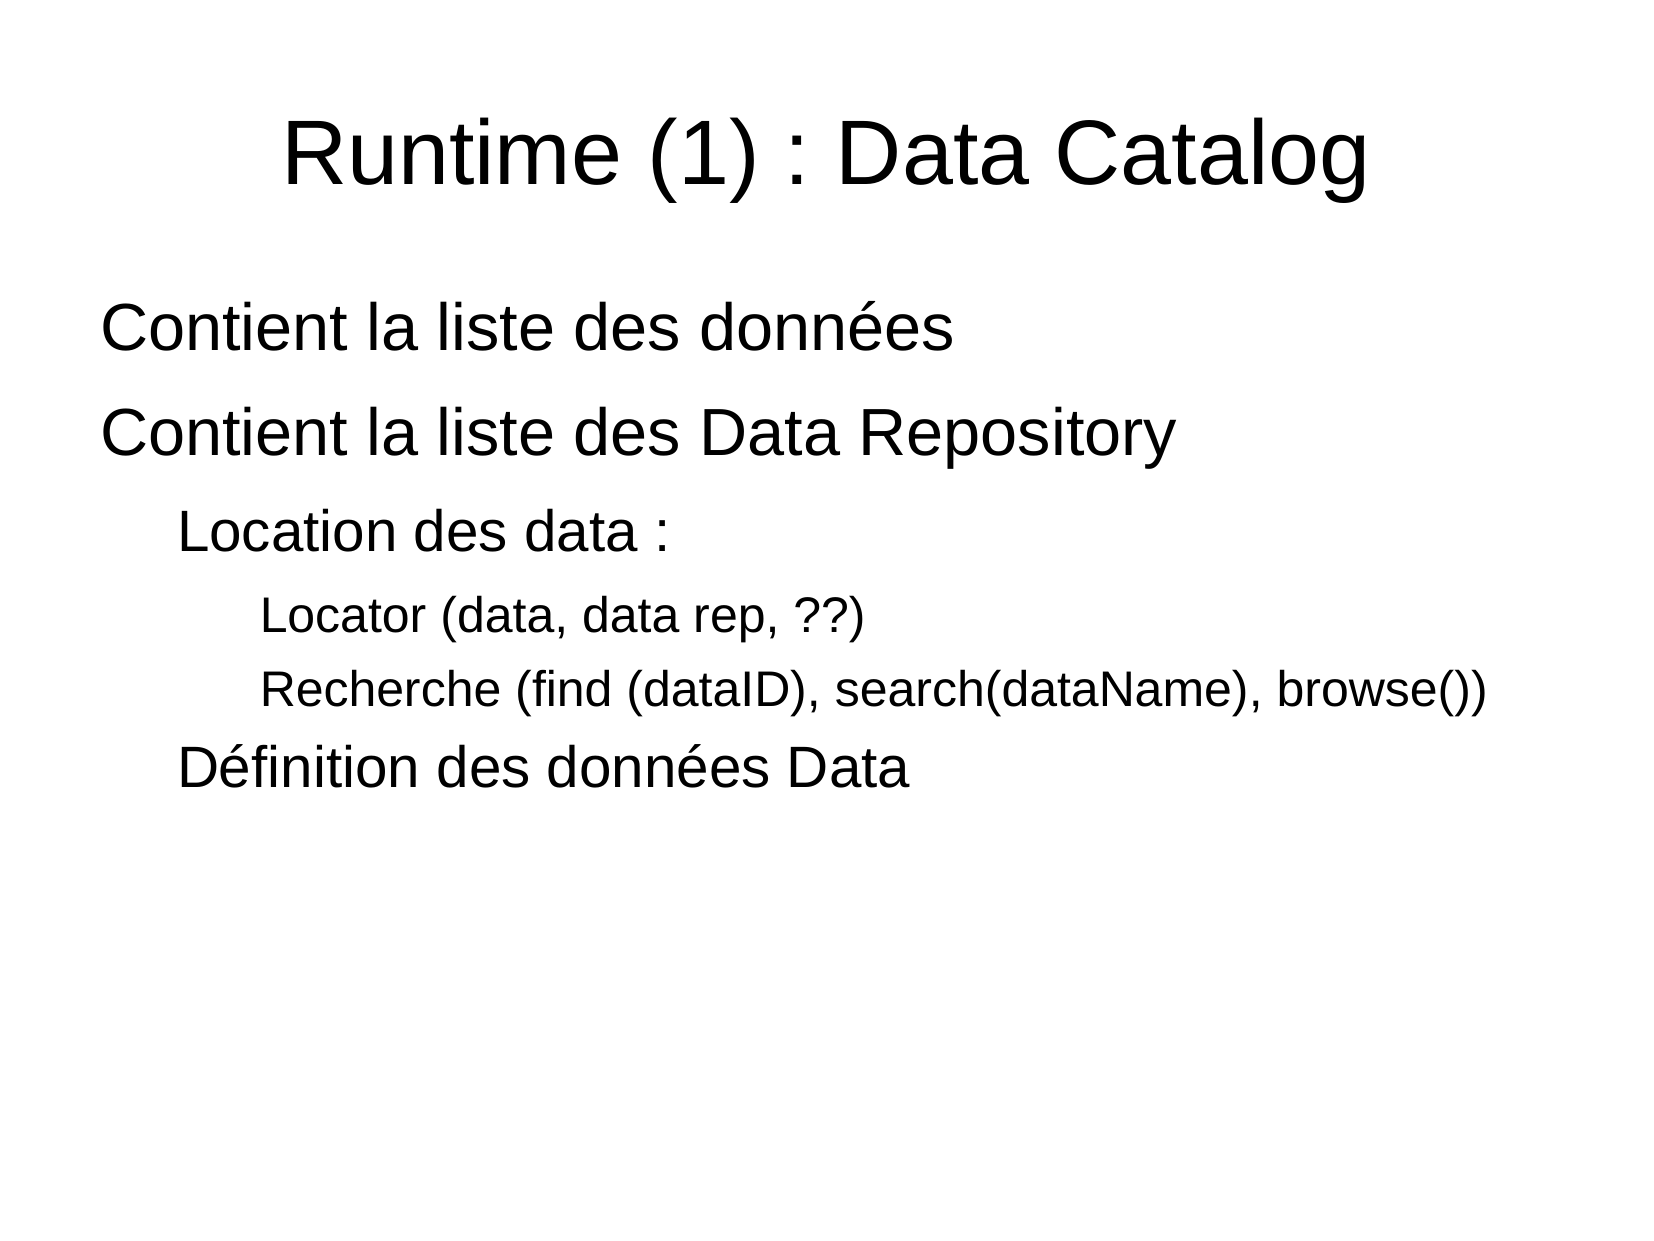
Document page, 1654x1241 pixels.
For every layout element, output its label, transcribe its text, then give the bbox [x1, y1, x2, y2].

list Contient la liste des données Contient la liste des Data Repository Location des data : Locator (data, data rep, ??) Recherche (find (dataID), search(dataName), browse()) Définition des données Data [82, 290, 1571, 1109]
title Runtime (1) : Data Catalog [82, 49, 1571, 257]
